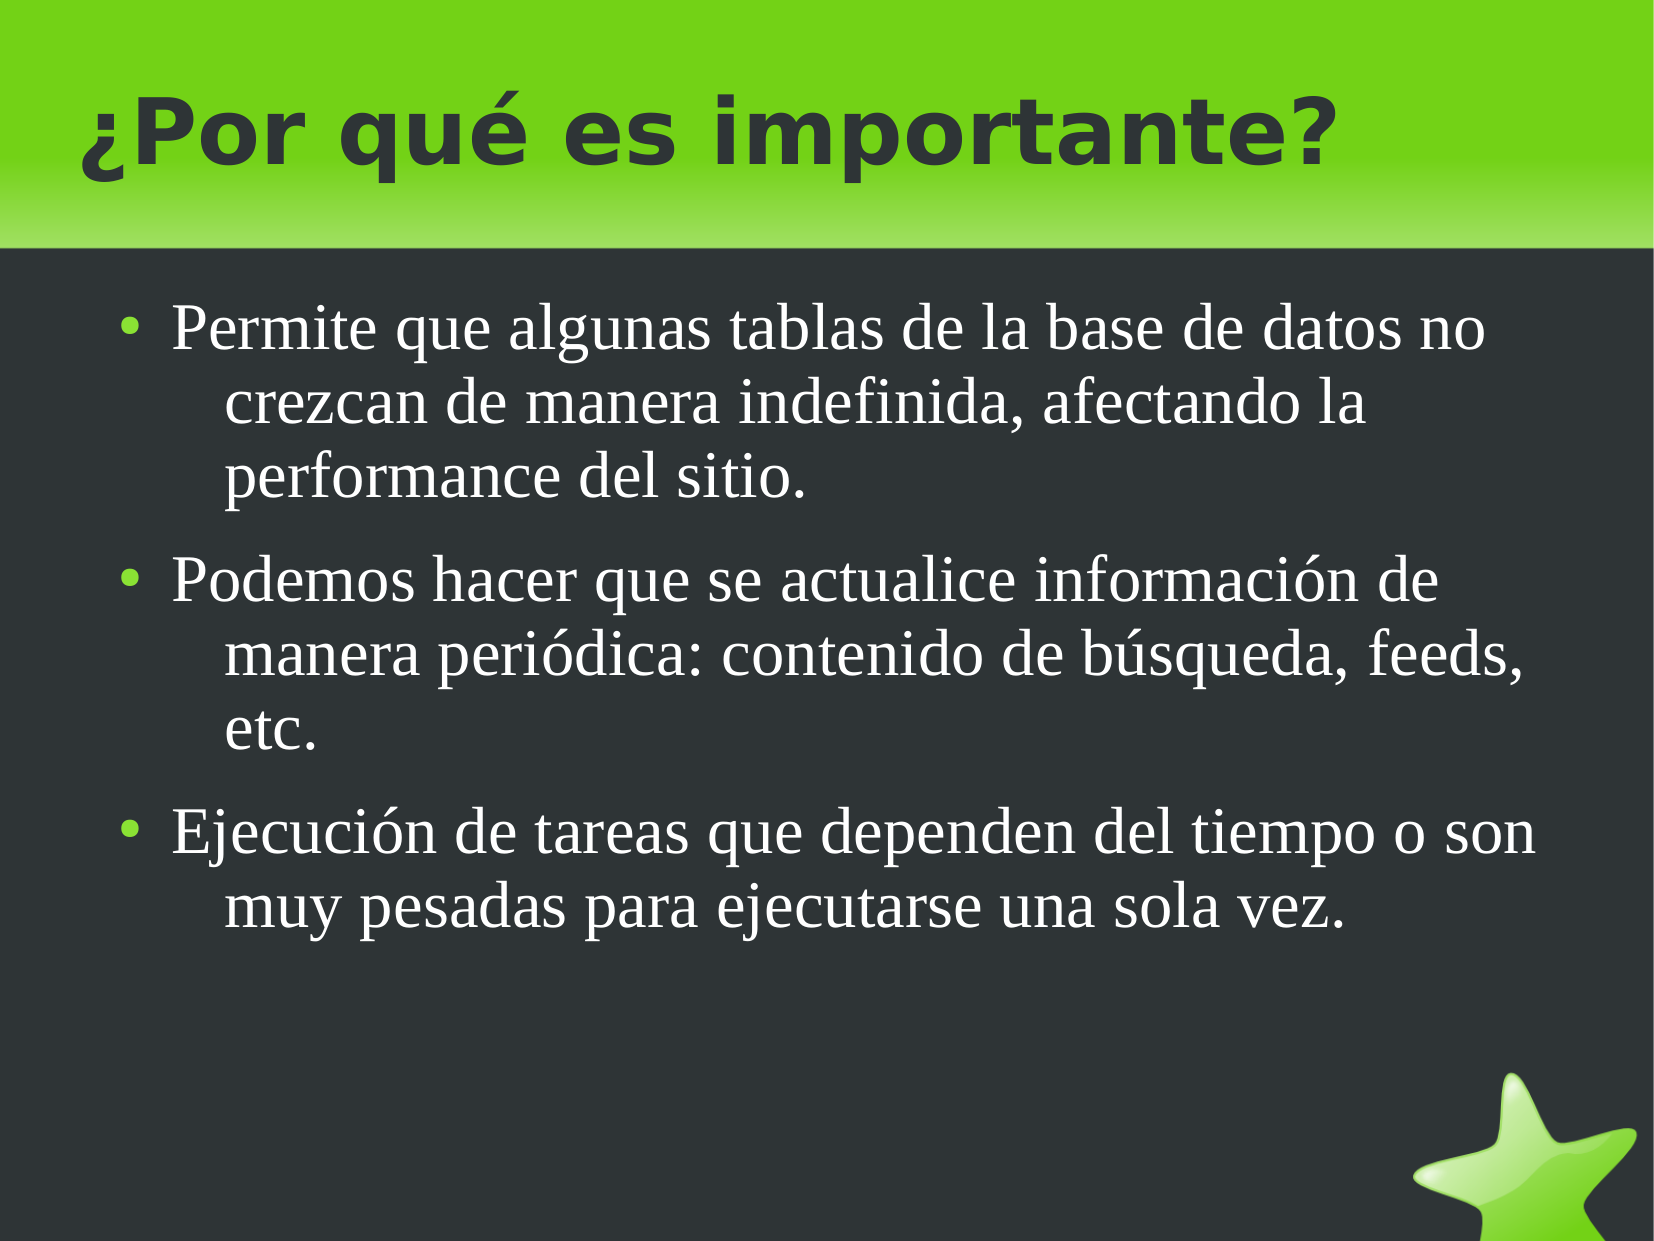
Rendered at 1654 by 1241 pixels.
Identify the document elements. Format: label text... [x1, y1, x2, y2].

title ¿Por qué es importante? [76, 29, 1565, 237]
picture [0, 0, 1654, 1241]
list Permite que algunas tablas de la base de datos no crezcan de manera indefinida, afectando la performance del sitio. Podemos hacer que se actualice información de manera periódica: contenido de búsqueda, feeds, etc. Ejecución de tareas que dependen del tiempo o son muy pesadas para ejecutarse una sola vez. [82, 290, 1571, 1109]
